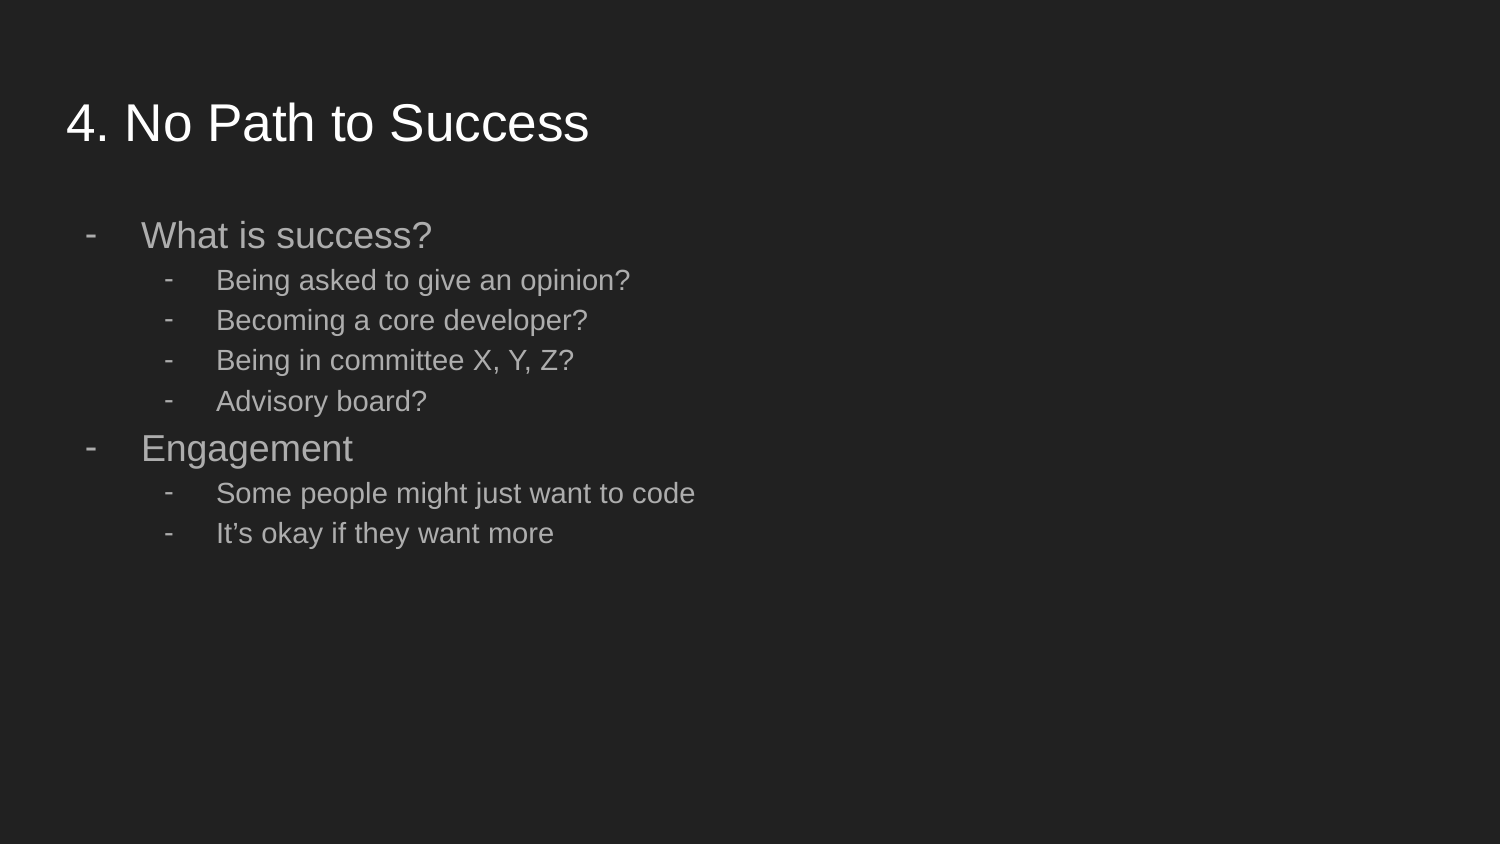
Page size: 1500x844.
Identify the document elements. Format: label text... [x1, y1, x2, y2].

list What is success? Being asked to give an opinion? Becoming a core developer? Being in committee X, Y, Z? Advisory board? Engagement Some people might just want to code It’s okay if they want more [51, 189, 1449, 750]
title 4. No Path to Success [51, 72, 1449, 167]
